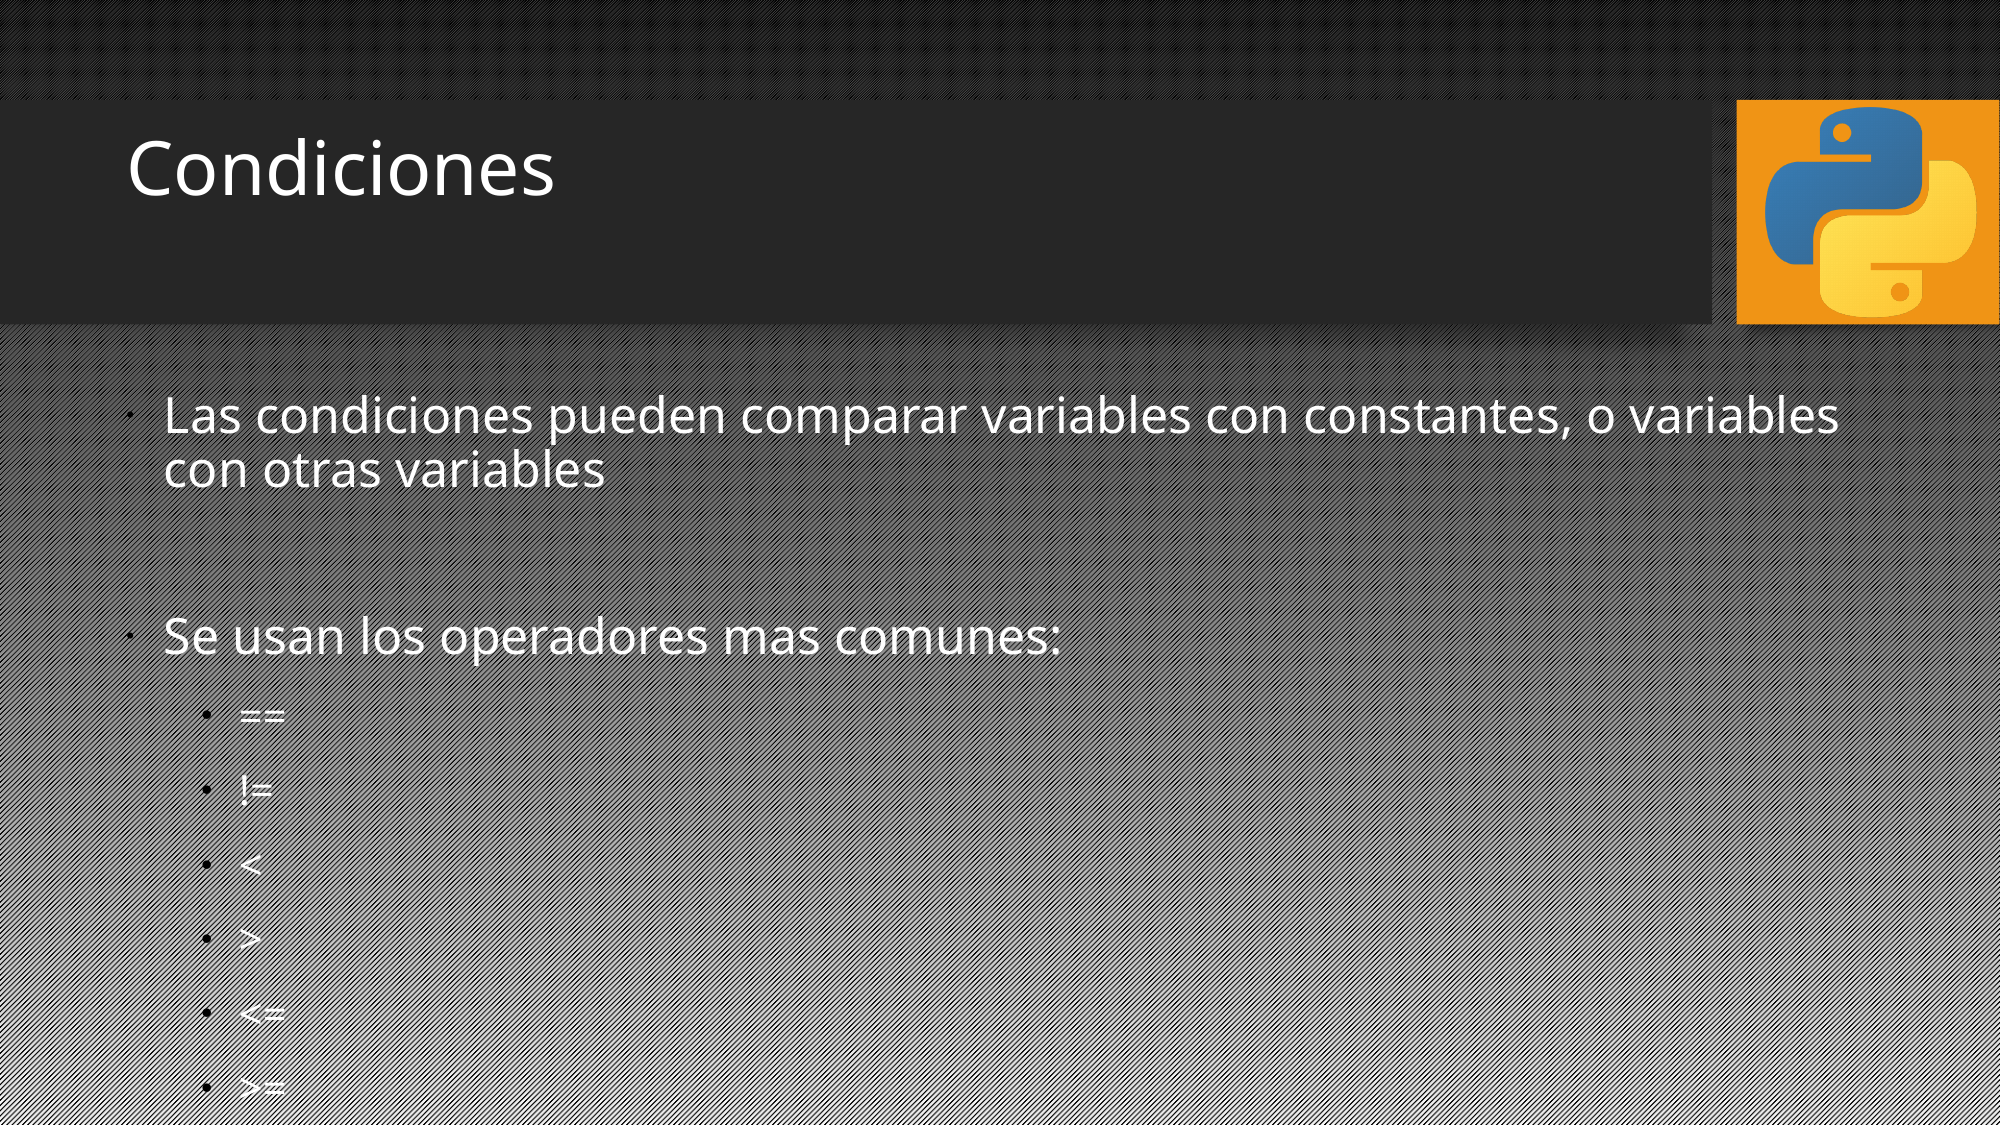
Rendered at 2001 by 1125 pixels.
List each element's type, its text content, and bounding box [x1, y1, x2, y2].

picture [1765, 107, 1977, 318]
title Condiciones [111, 123, 1689, 301]
list Las condiciones pueden comparar variables con constantes, o variables con otras variables Se usan los operadores mas comunes: == != < > <= >= [111, 383, 1879, 1078]
picture [0, 0, 2000, 1125]
